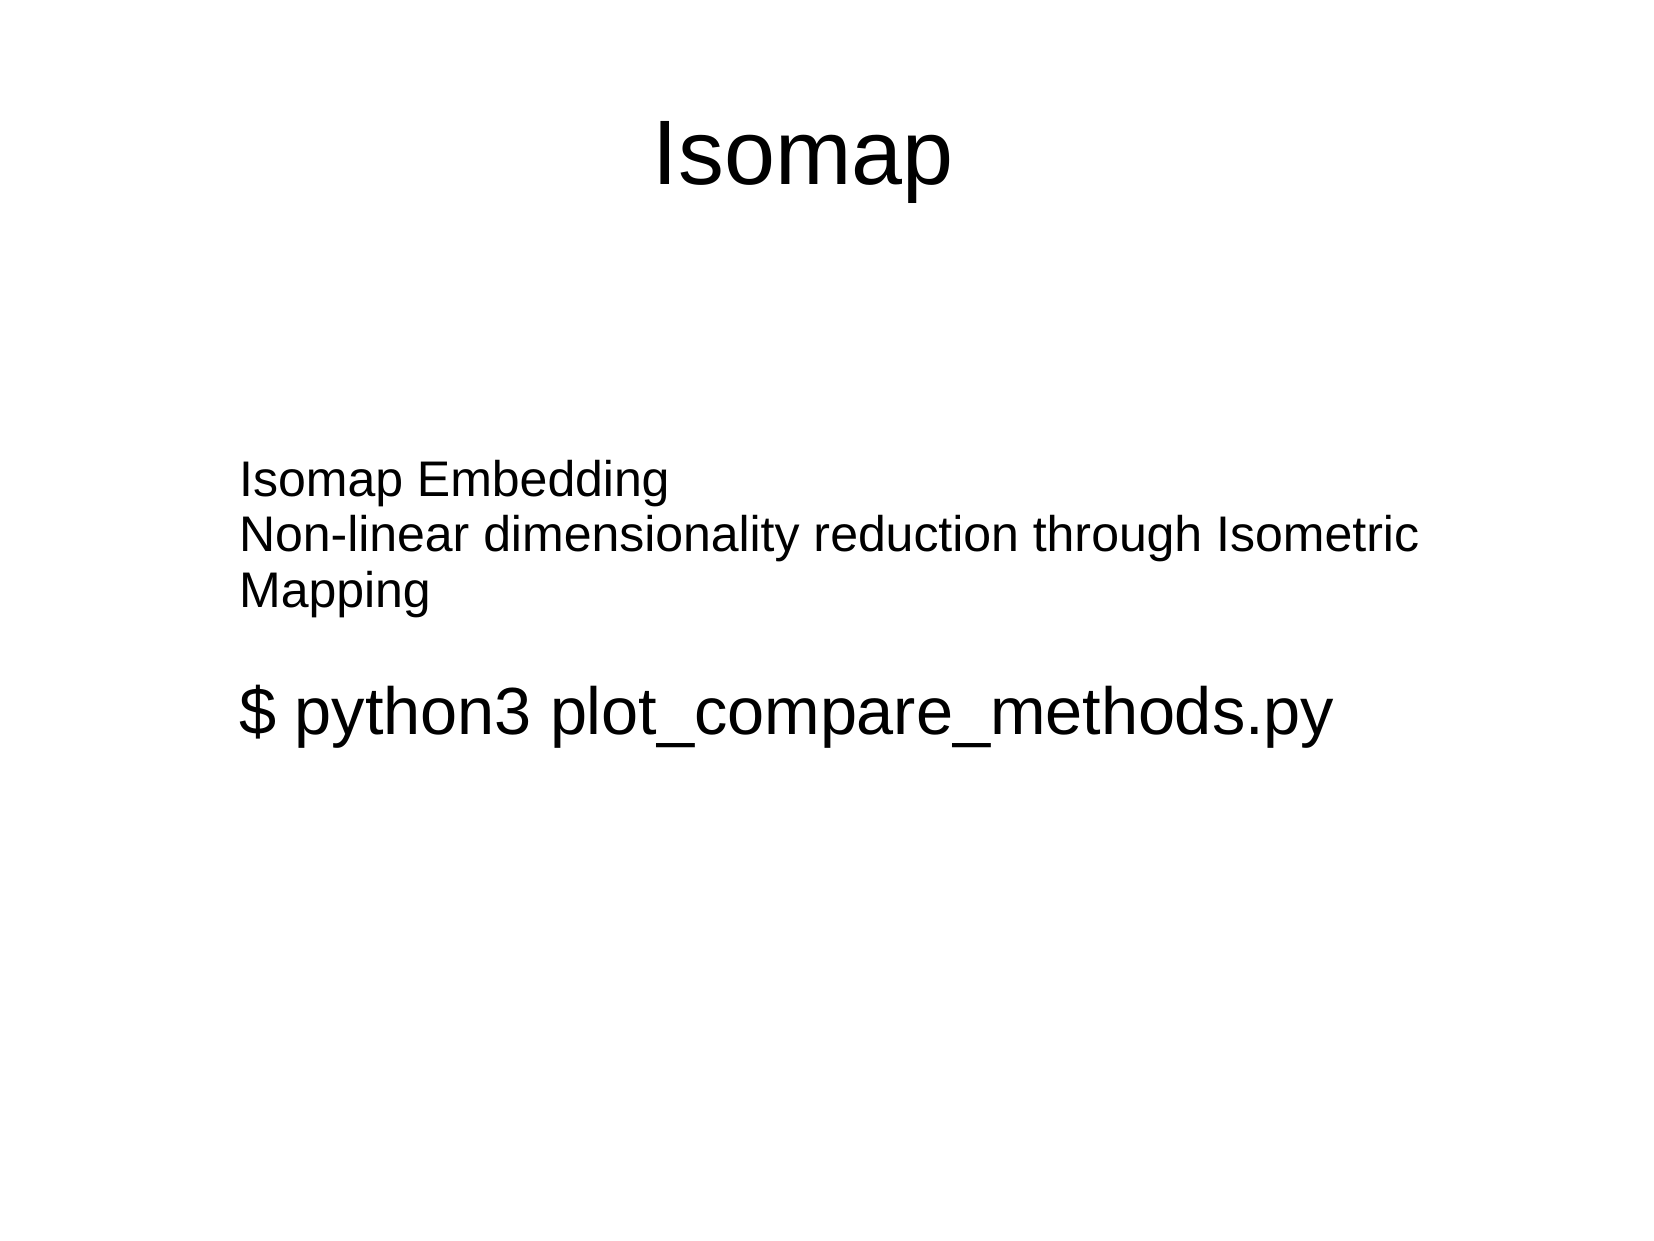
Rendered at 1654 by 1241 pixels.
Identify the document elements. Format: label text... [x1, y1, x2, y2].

text_box Isomap Embedding Non-linear dimensionality reduction through Isometric Mapping $ python3 plot_compare_methods.py [224, 443, 1524, 756]
title Isomap [59, 49, 1548, 257]
